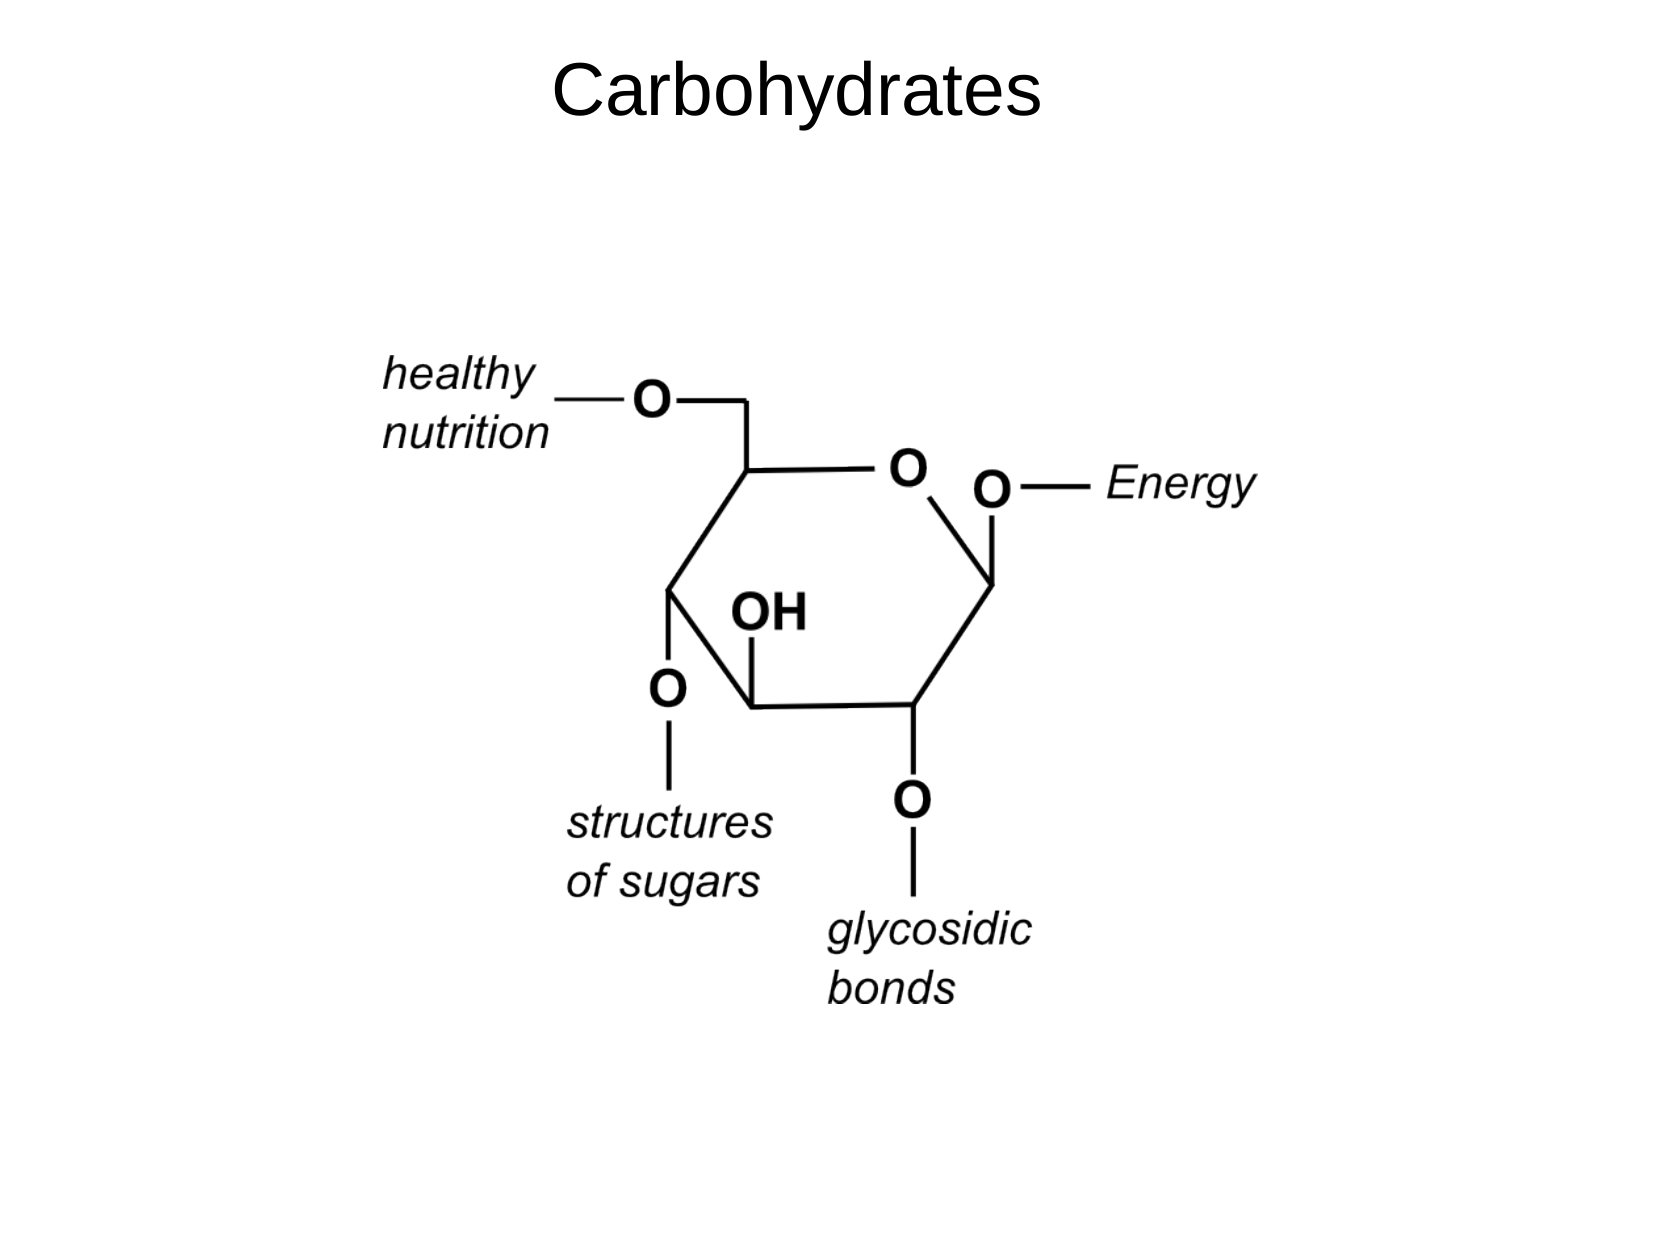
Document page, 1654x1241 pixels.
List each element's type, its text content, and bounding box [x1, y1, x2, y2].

picture [383, 355, 1258, 1004]
title Carbohydrates [53, 25, 1542, 154]
